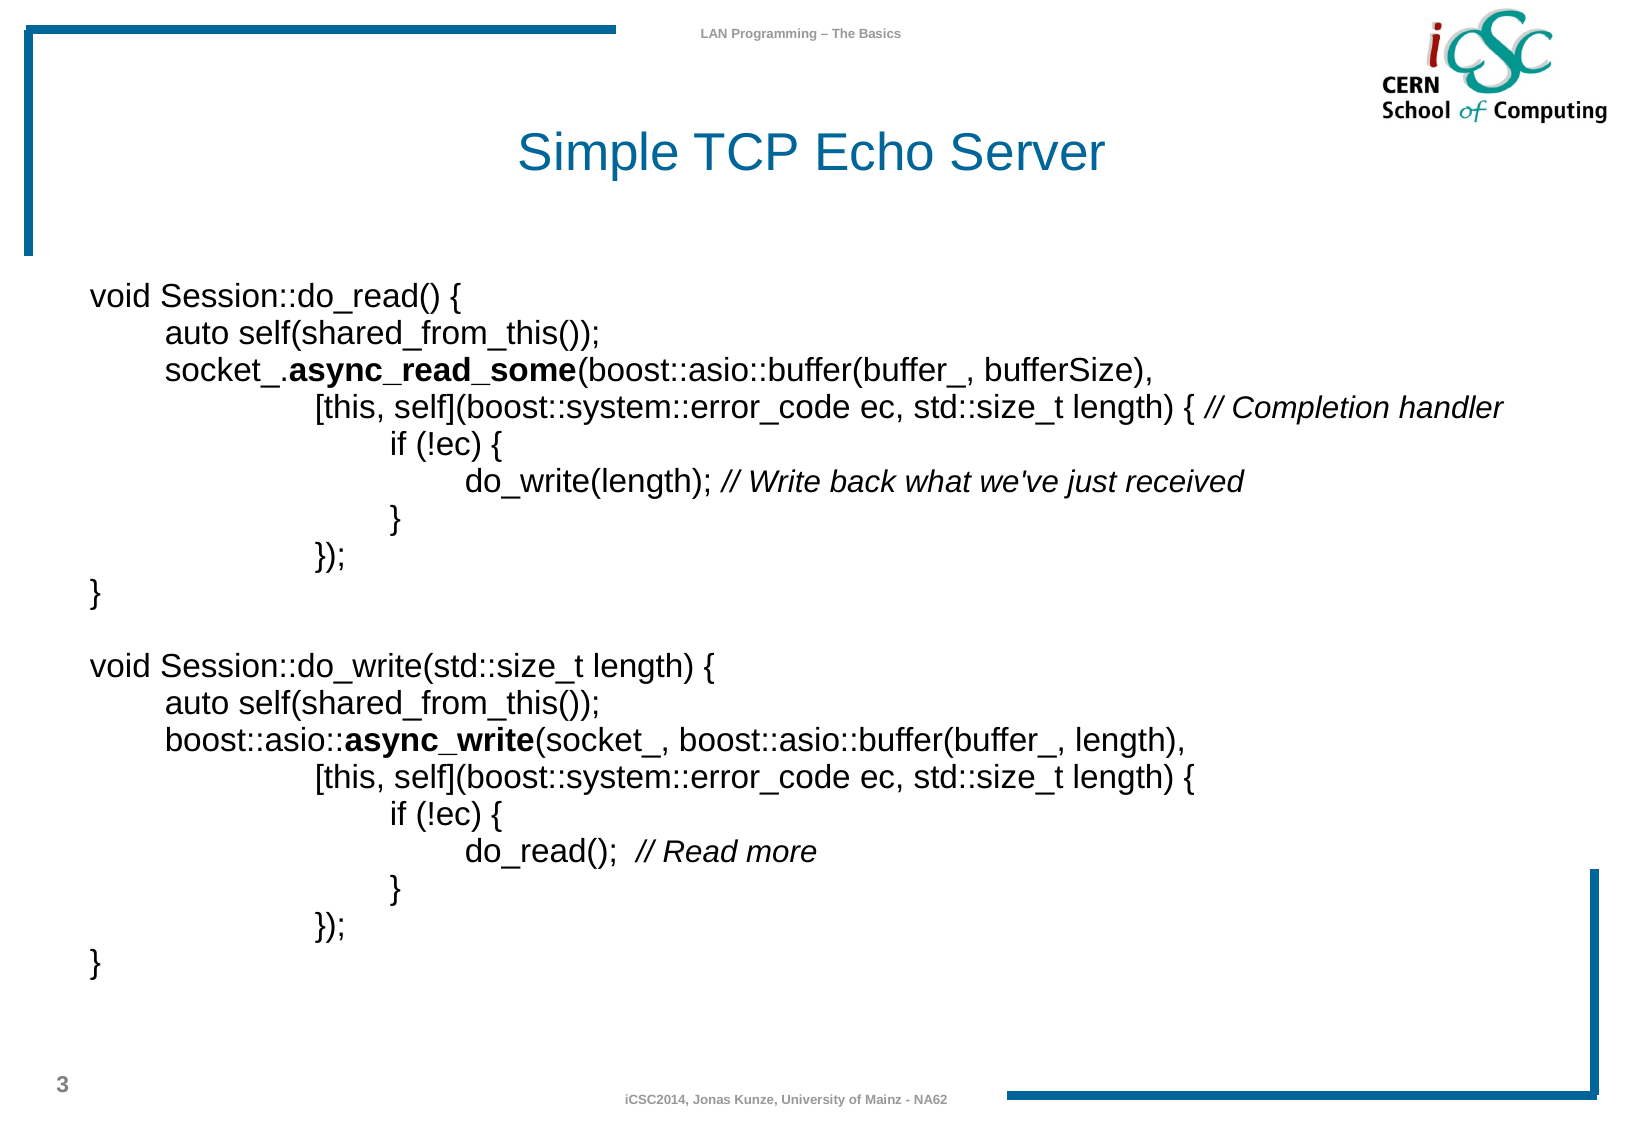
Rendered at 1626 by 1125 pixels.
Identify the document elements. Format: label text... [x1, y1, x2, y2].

text_box void Session::do_read() { auto self(shared_from_this()); socket_.async_read_some(boost::asio::buffer(buffer_, bufferSize), [this, self](boost::system::error_code ec, std::size_t length) { // Completion handler if (!ec) { do_write(length); // Write back what we've just received } }); } void Session::do_write(std::size_t length) { auto self(shared_from_this()); boost::asio::async_write(socket_, boost::asio::buffer(buffer_, length), [this, self](boost::system::error_code ec, std::size_t length) { if (!ec) { do_read(); // Read more } }); } [75, 270, 1546, 1073]
title Simple TCP Echo Server [81, 44, 1544, 233]
picture [1381, 8, 1608, 125]
